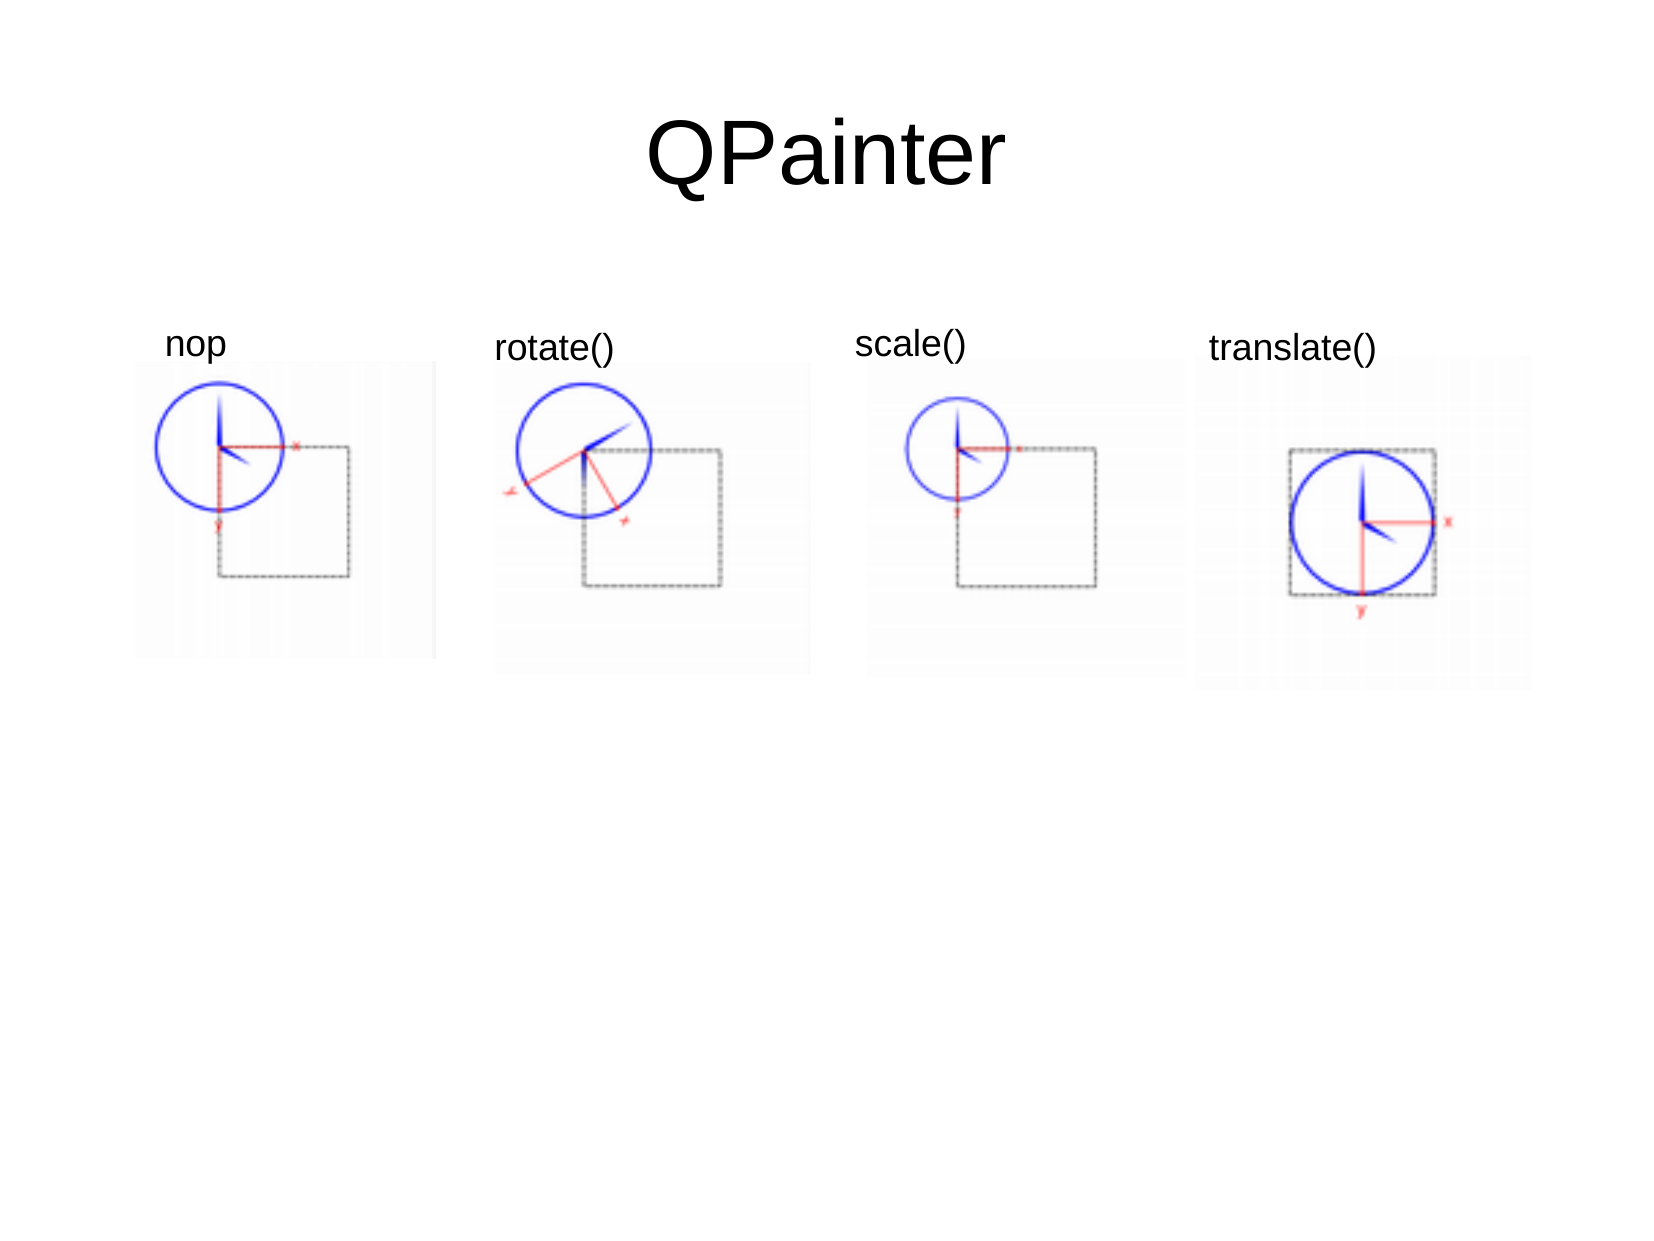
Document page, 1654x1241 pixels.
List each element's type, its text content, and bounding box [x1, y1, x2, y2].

picture [135, 361, 436, 659]
picture [866, 359, 1186, 677]
text_box translate() [1194, 318, 1393, 376]
picture [1194, 356, 1531, 691]
title QPainter [82, 49, 1571, 257]
text_box rotate() [479, 318, 631, 391]
text_box nop [150, 315, 243, 372]
picture [495, 362, 811, 676]
text_box scale() [840, 315, 983, 372]
